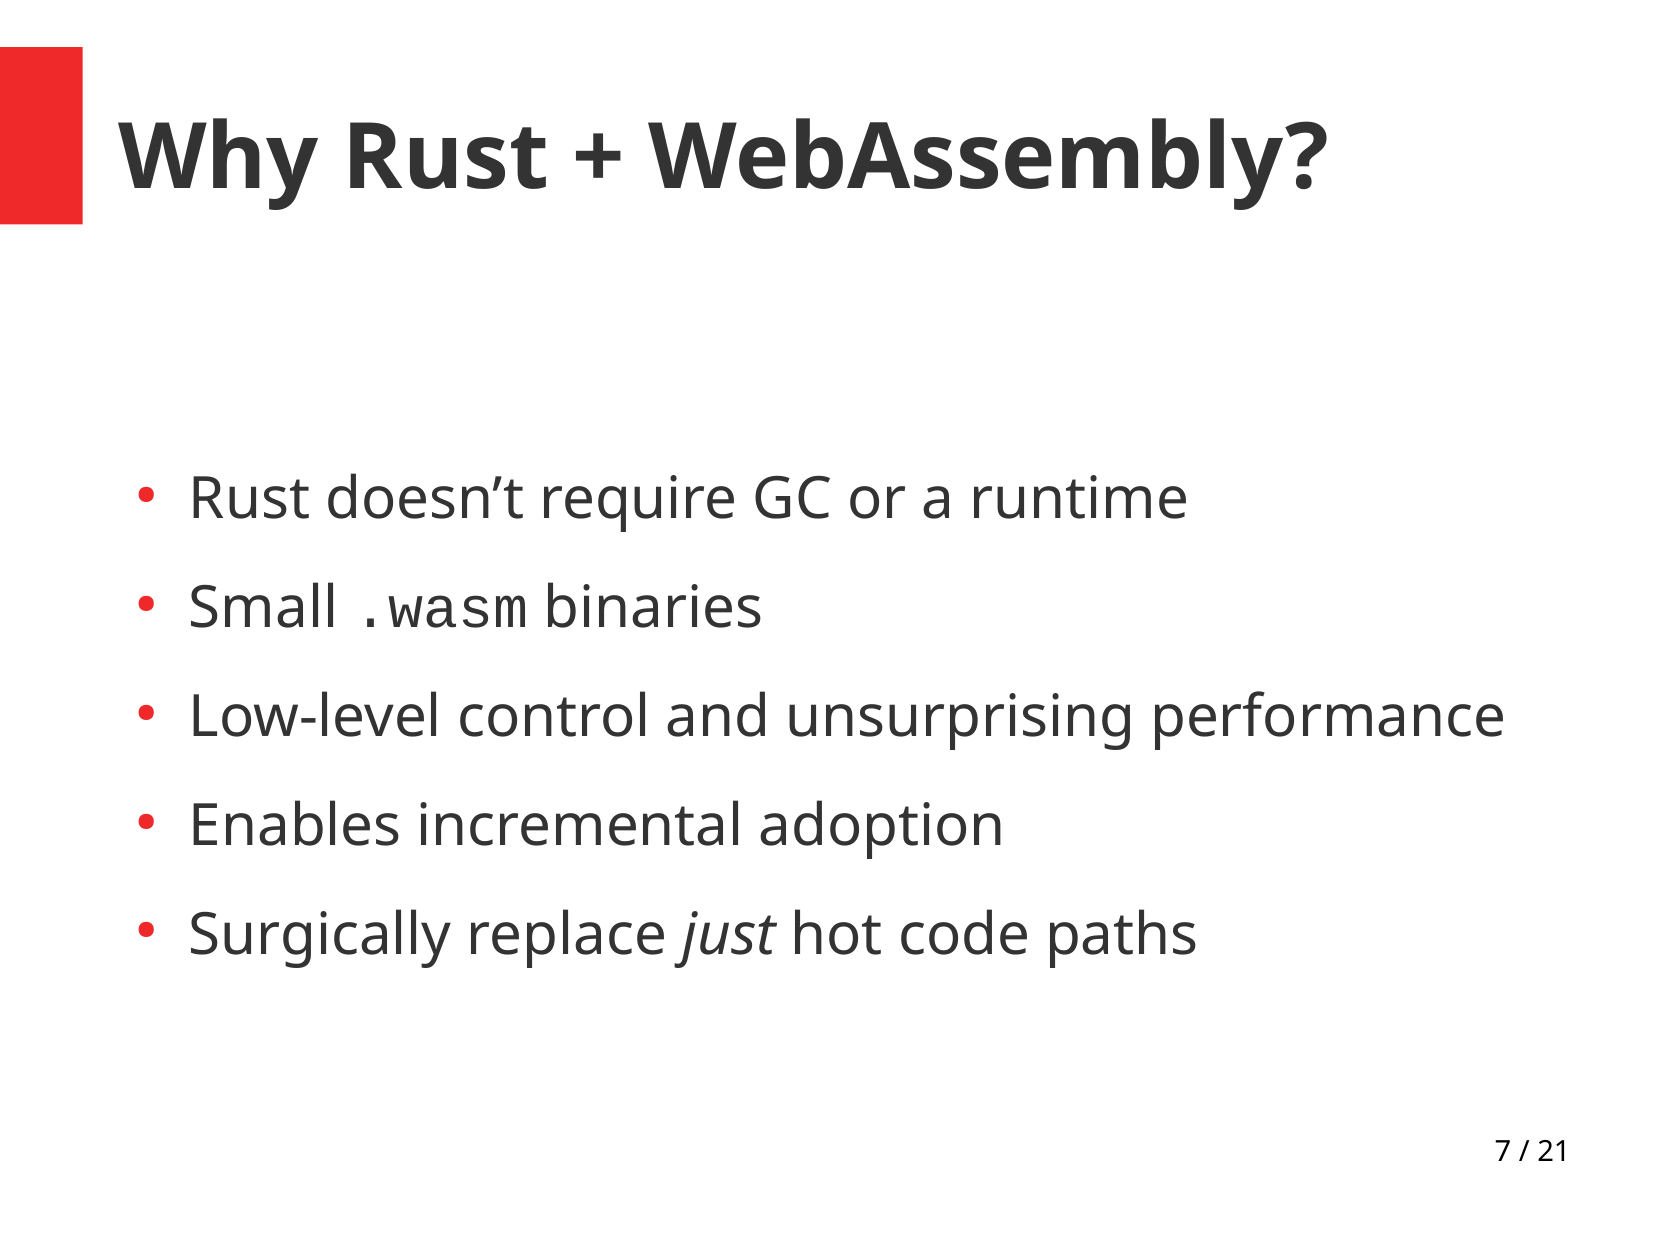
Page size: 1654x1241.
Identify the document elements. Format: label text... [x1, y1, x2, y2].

title Why Rust + WebAssembly? [118, 49, 1571, 257]
list Rust doesn’t require GC or a runtime Small .wasm binaries Low-level control and unsurprising performance Enables incremental adoption Surgically replace just hot code paths [118, 354, 1536, 1074]
